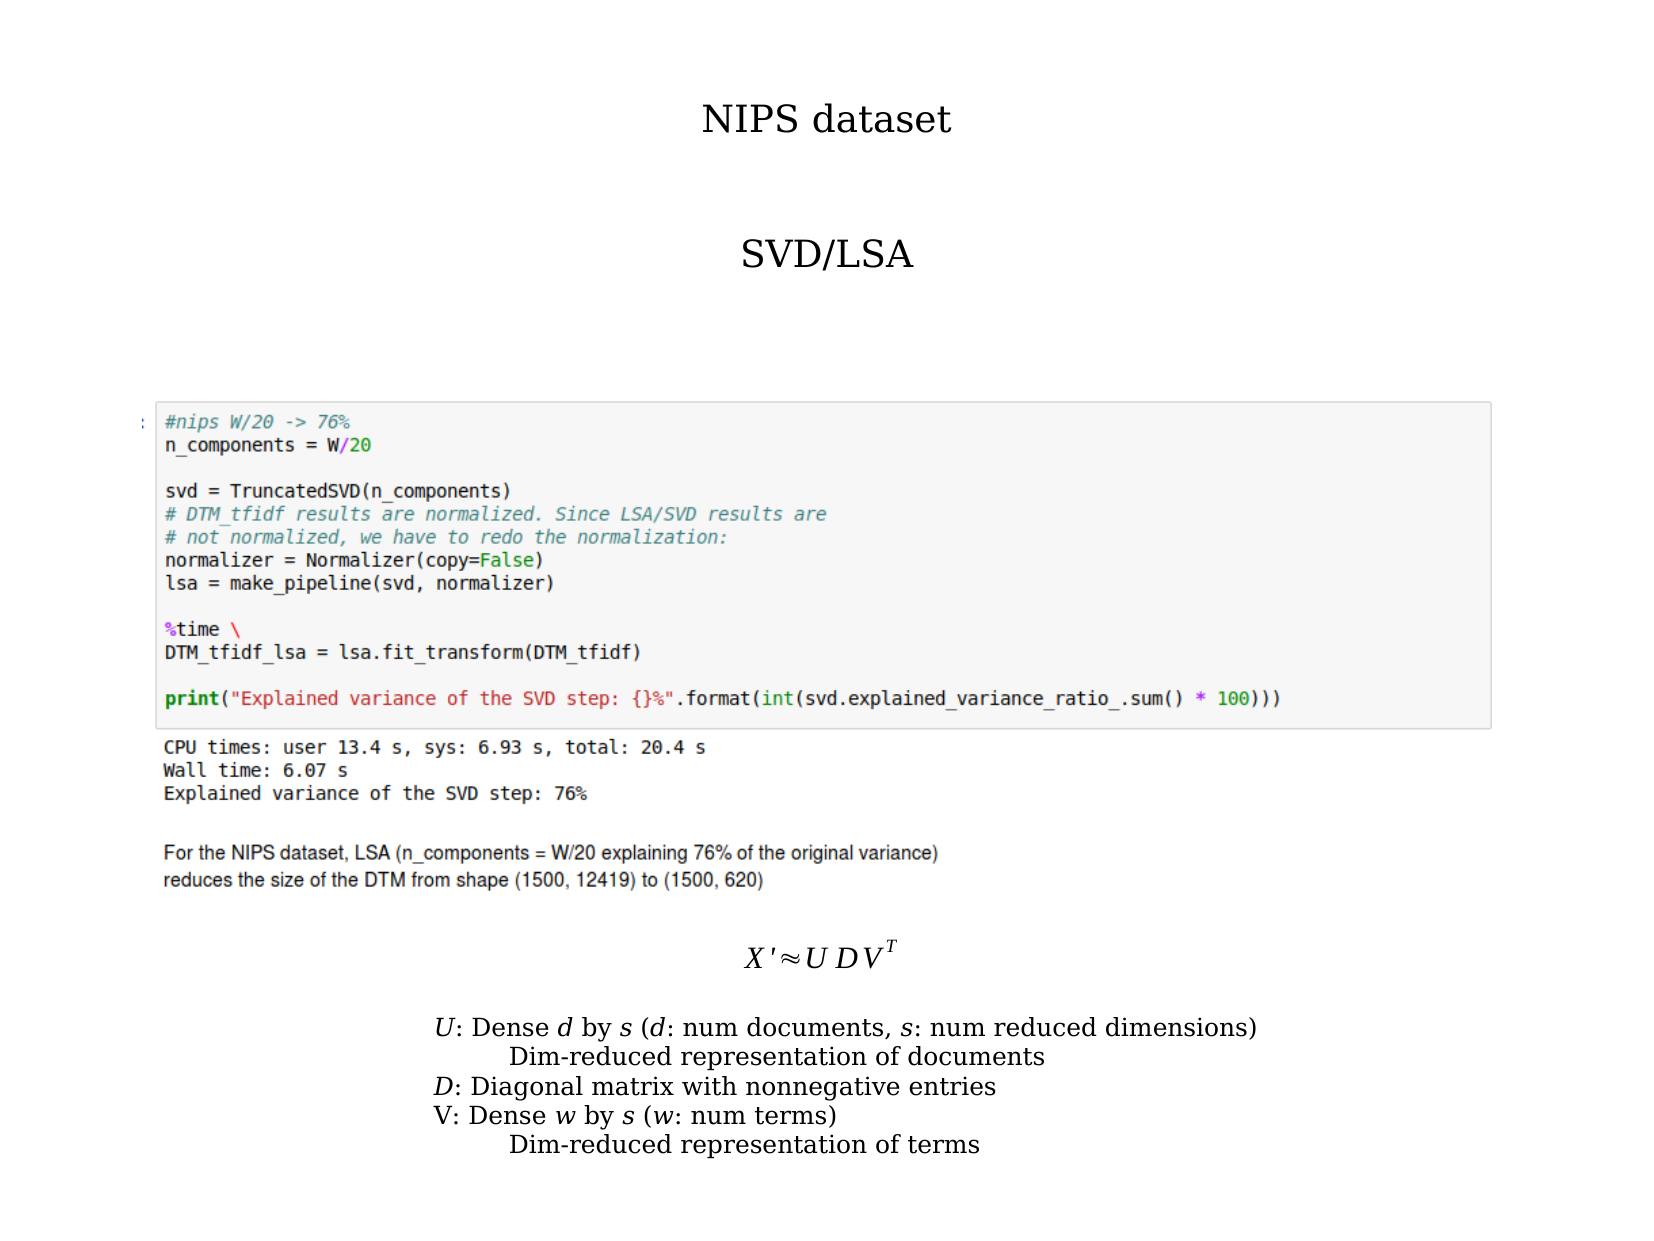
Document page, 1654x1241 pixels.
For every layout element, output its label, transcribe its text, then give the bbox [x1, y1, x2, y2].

text_box U: Dense d by s (d: num documents, s: num reduced dimensions) Dim-reduced representation of documents D: Diagonal matrix with nonnegative entries V: Dense w by s (w: num terms) Dim-reduced representation of terms [419, 1005, 1282, 1197]
text_box SVD/LSA [725, 225, 929, 284]
chart [735, 935, 905, 975]
picture [142, 392, 1511, 895]
text_box NIPS dataset [686, 90, 967, 149]
